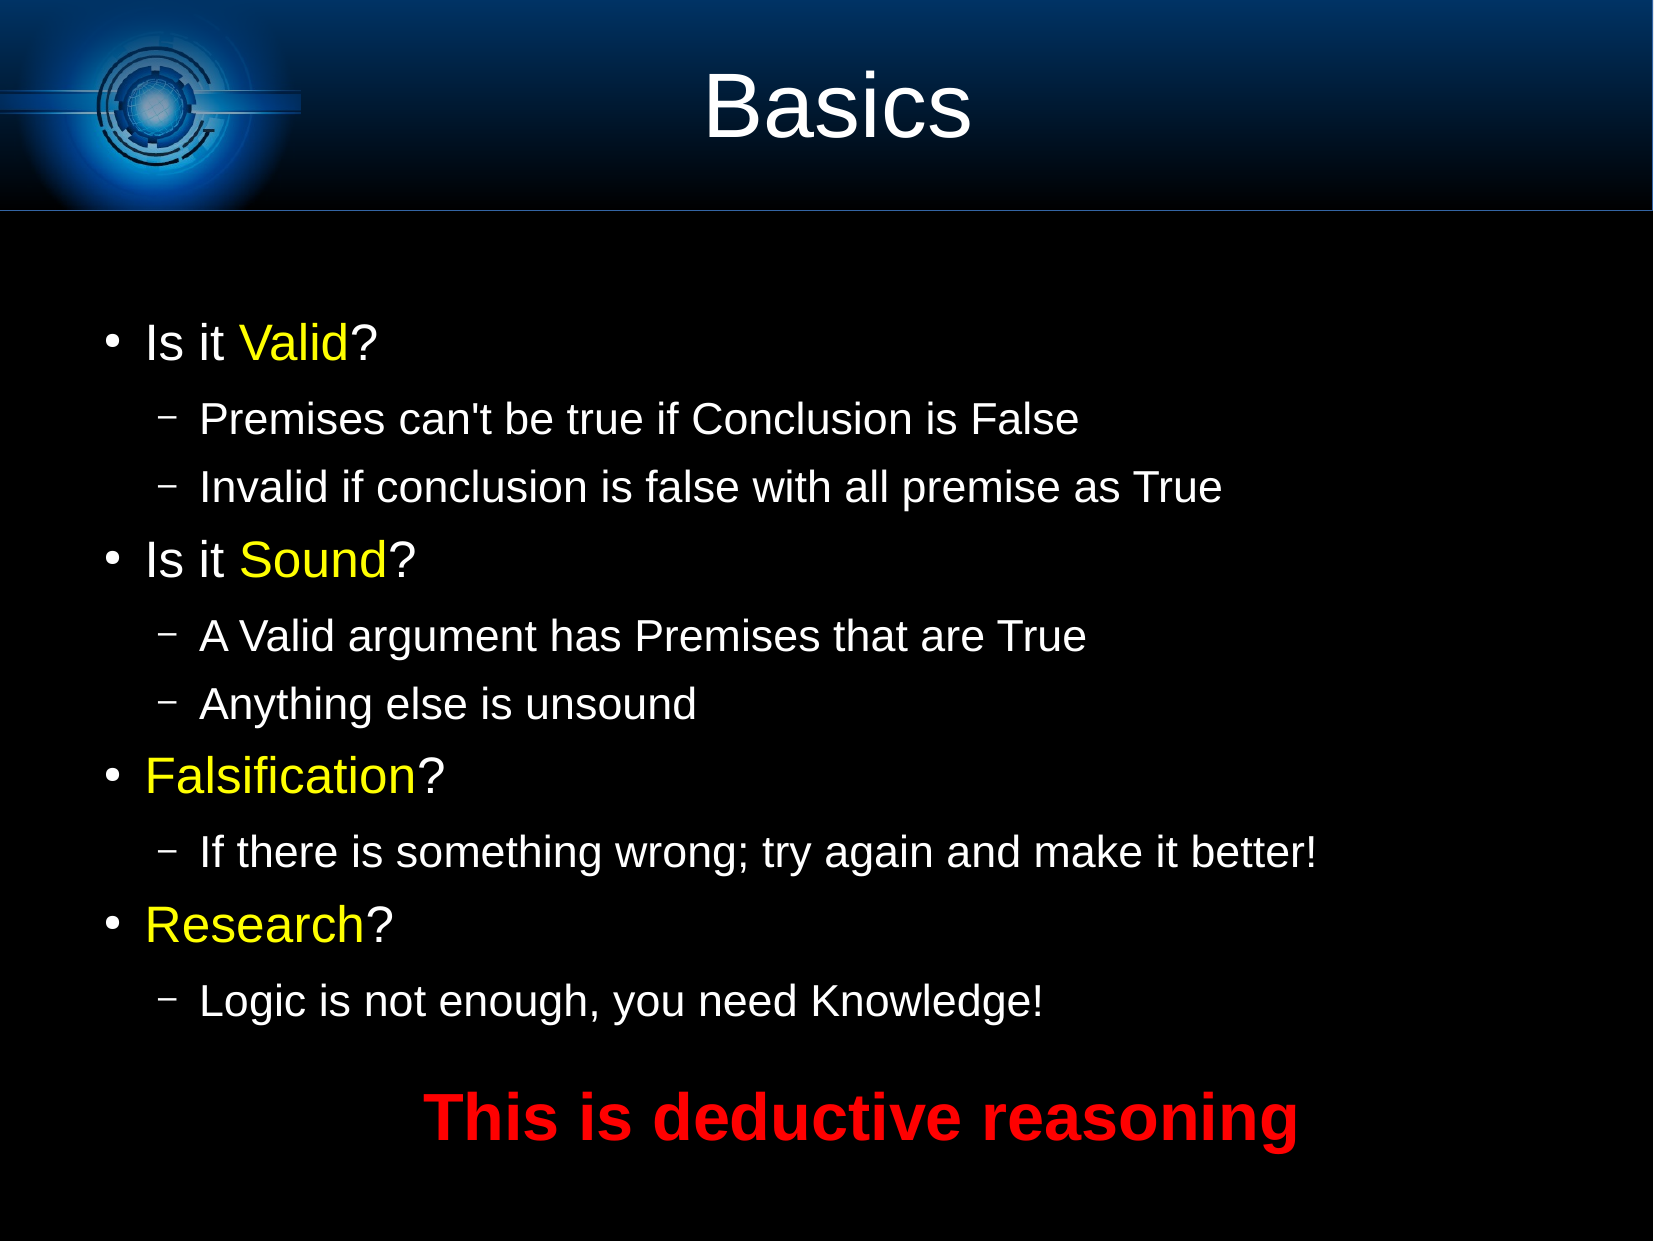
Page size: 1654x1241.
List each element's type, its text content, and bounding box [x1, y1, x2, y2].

title Basics [94, 2, 1583, 210]
picture [0, 87, 94, 210]
list Is it Valid? Premises can't be true if Conclusion is False Invalid if conclusion is false with all premise as True Is it Sound? A Valid argument has Premises that are True Anything else is unsound Falsification? If there is something wrong; try again and make it better! Research? Logic is not enough, you need Knowledge! [90, 313, 1578, 1034]
list This is deductive reasoning [82, 1080, 1571, 1181]
